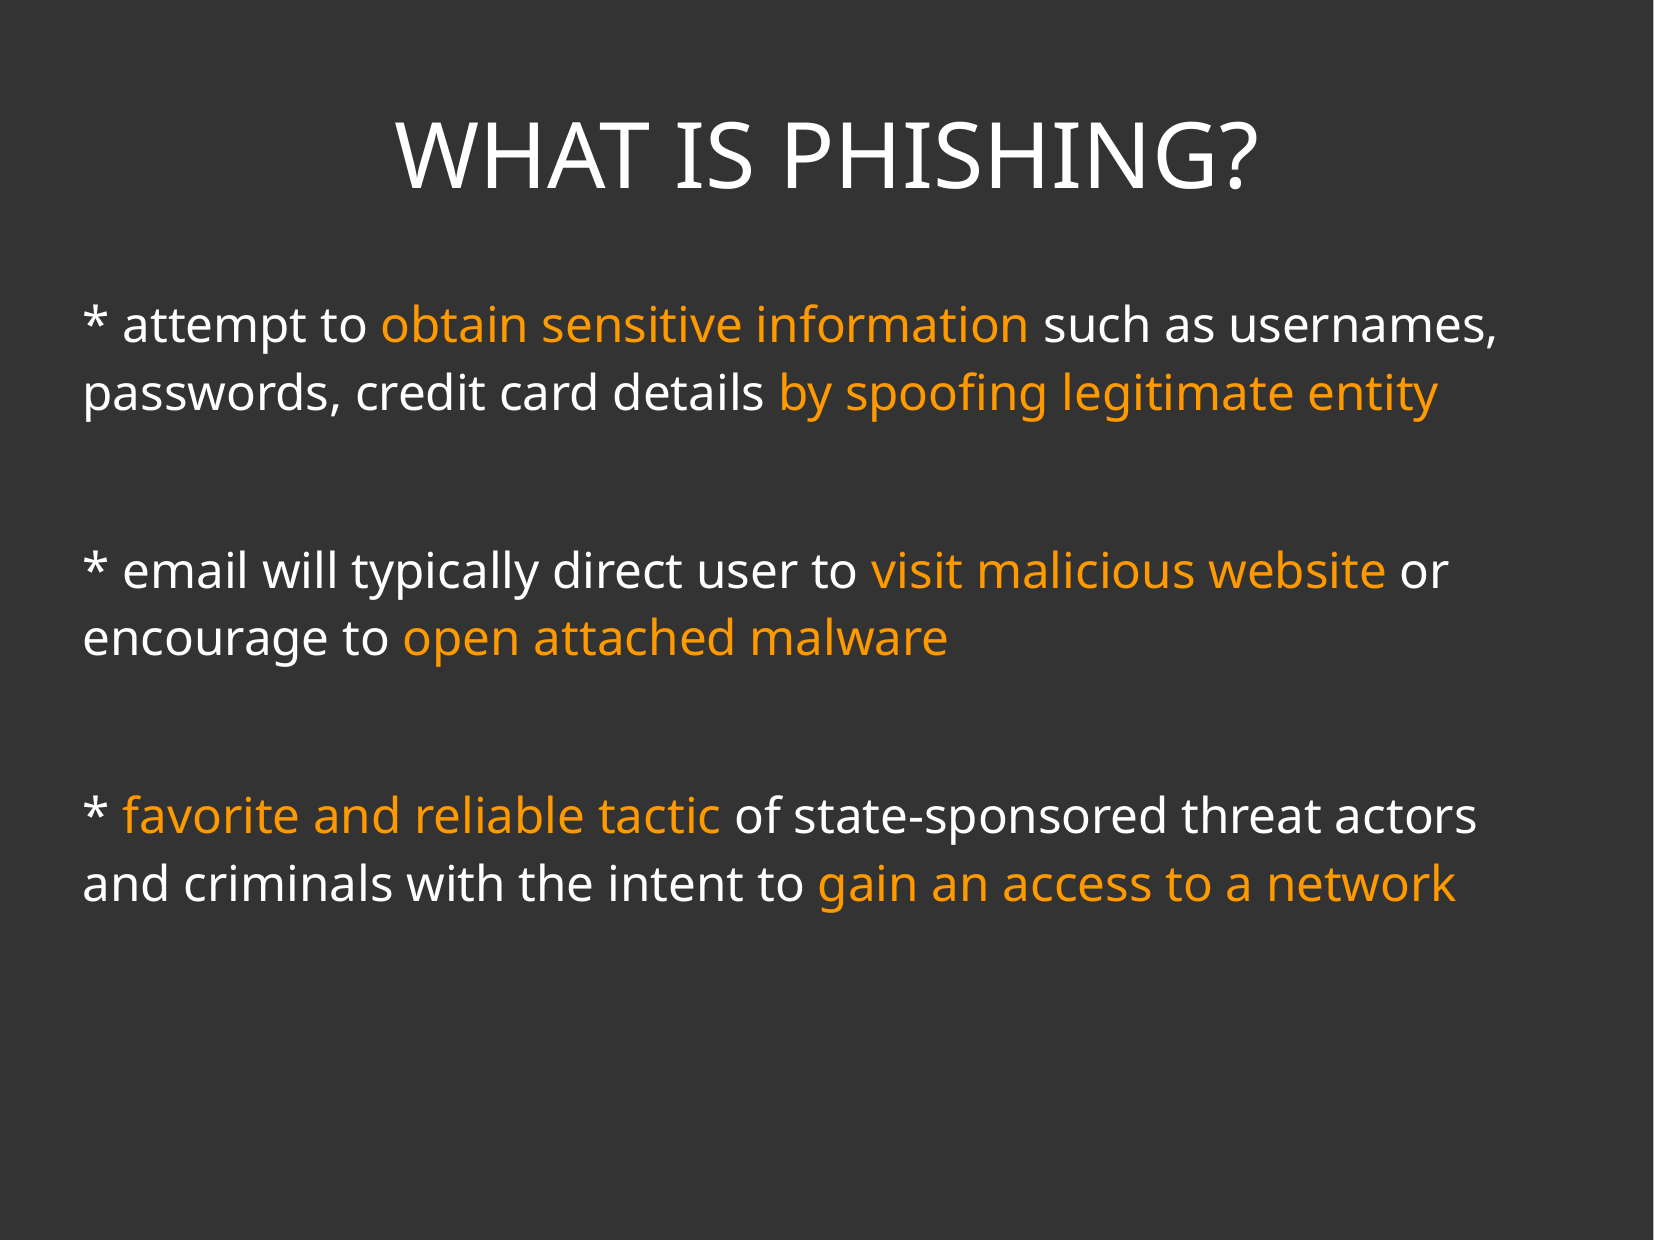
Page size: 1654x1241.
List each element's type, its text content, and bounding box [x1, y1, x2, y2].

title WHAT IS PHISHING? [82, 49, 1571, 257]
list * attempt to obtain sensitive information such as usernames, passwords, credit card details by spoofing legitimate entity * email will typically direct user to visit malicious website or encourage to open attached malware * favorite and reliable tactic of state-sponsored threat actors and criminals with the intent to gain an access to a network [82, 290, 1571, 1010]
